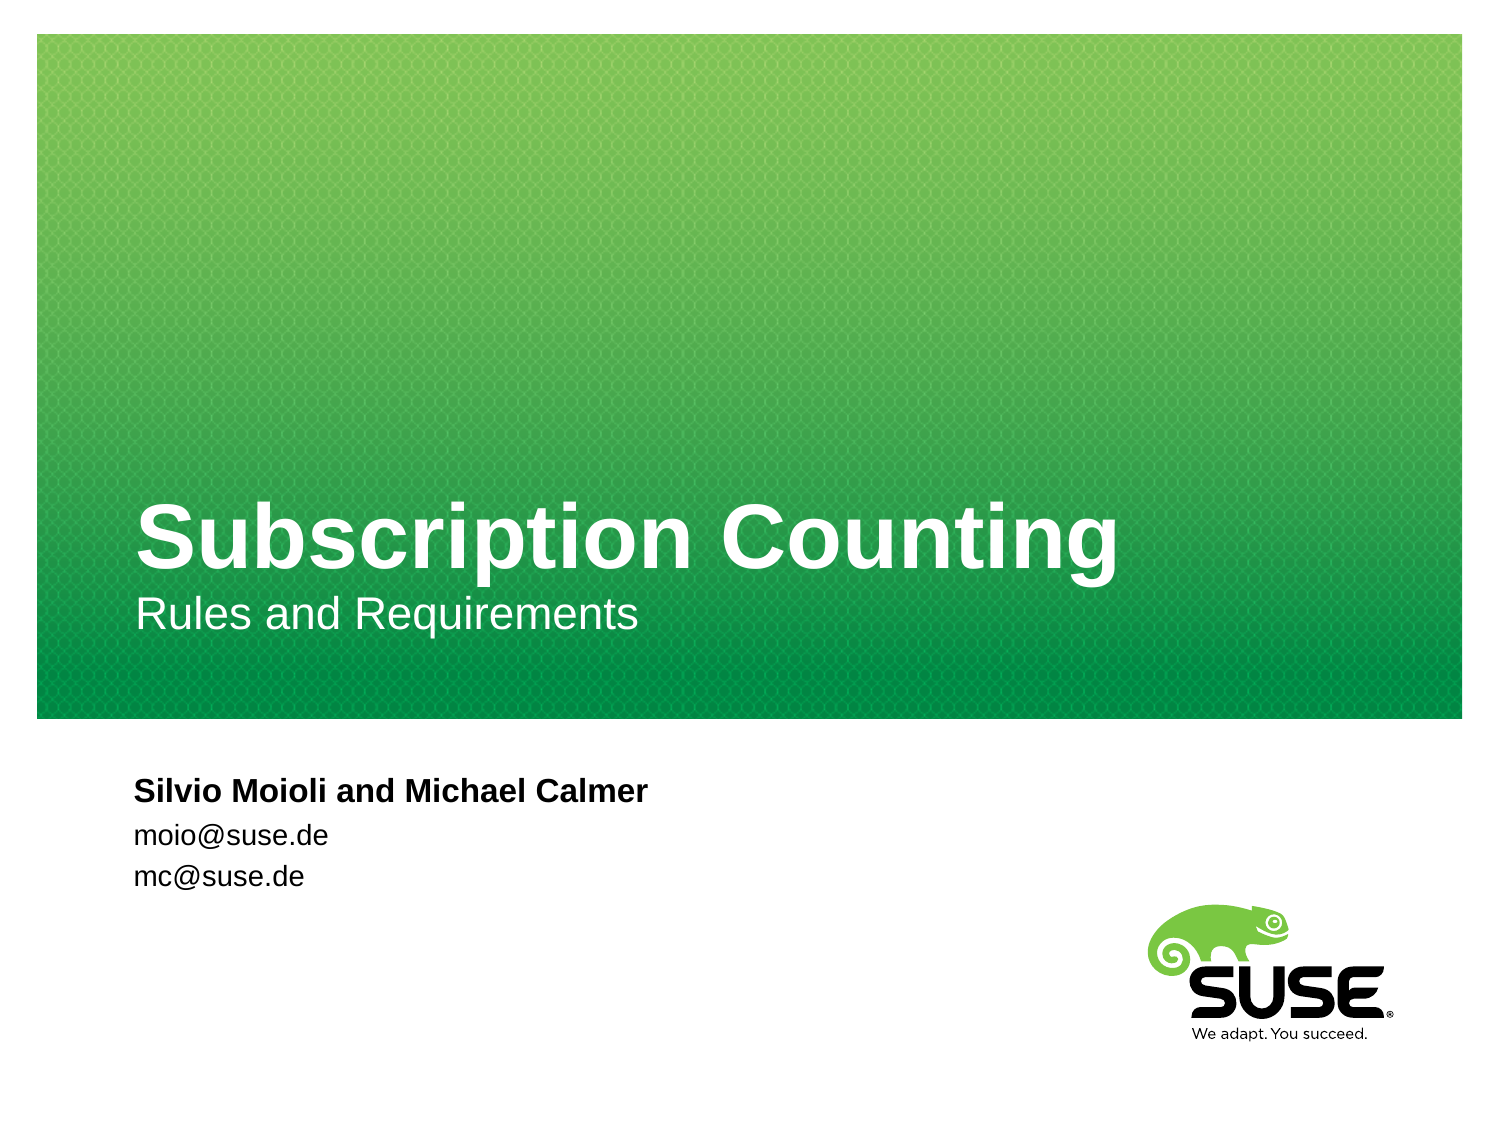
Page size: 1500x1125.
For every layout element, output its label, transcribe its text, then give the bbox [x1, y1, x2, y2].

text_box [144, 770, 452, 905]
subtitle Silvio Moioli and Michael Calmer moio@suse.de mc@suse.de [133, 772, 758, 969]
picture [37, 34, 1463, 719]
title Subscription Counting Rules and Requirements [135, 388, 1409, 640]
